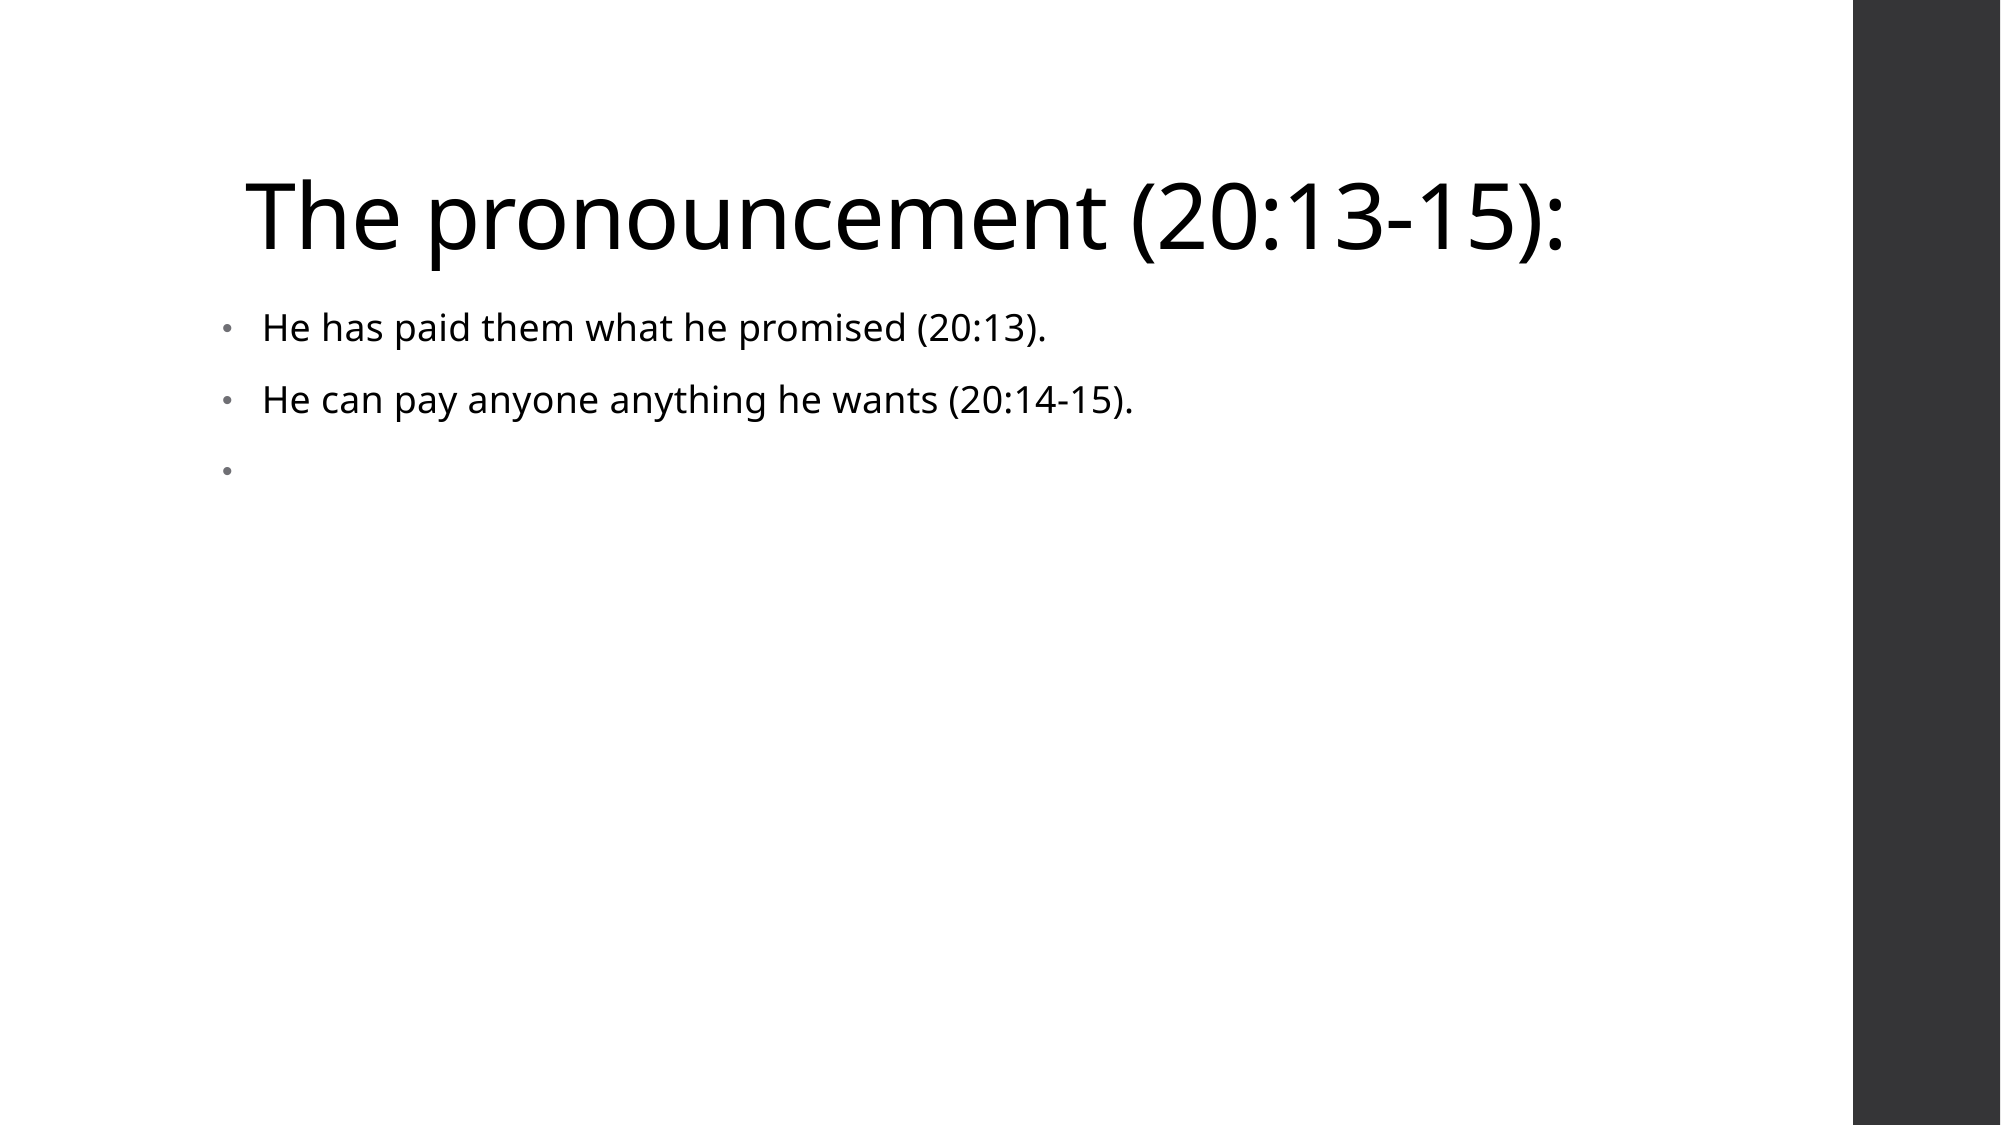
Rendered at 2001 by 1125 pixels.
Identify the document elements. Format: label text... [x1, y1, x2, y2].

title The pronouncement (20:13-15): [206, 60, 1797, 278]
list He has paid them what he promised (20:13). He can pay anyone anything he wants (20:14-15). [206, 299, 1617, 1014]
